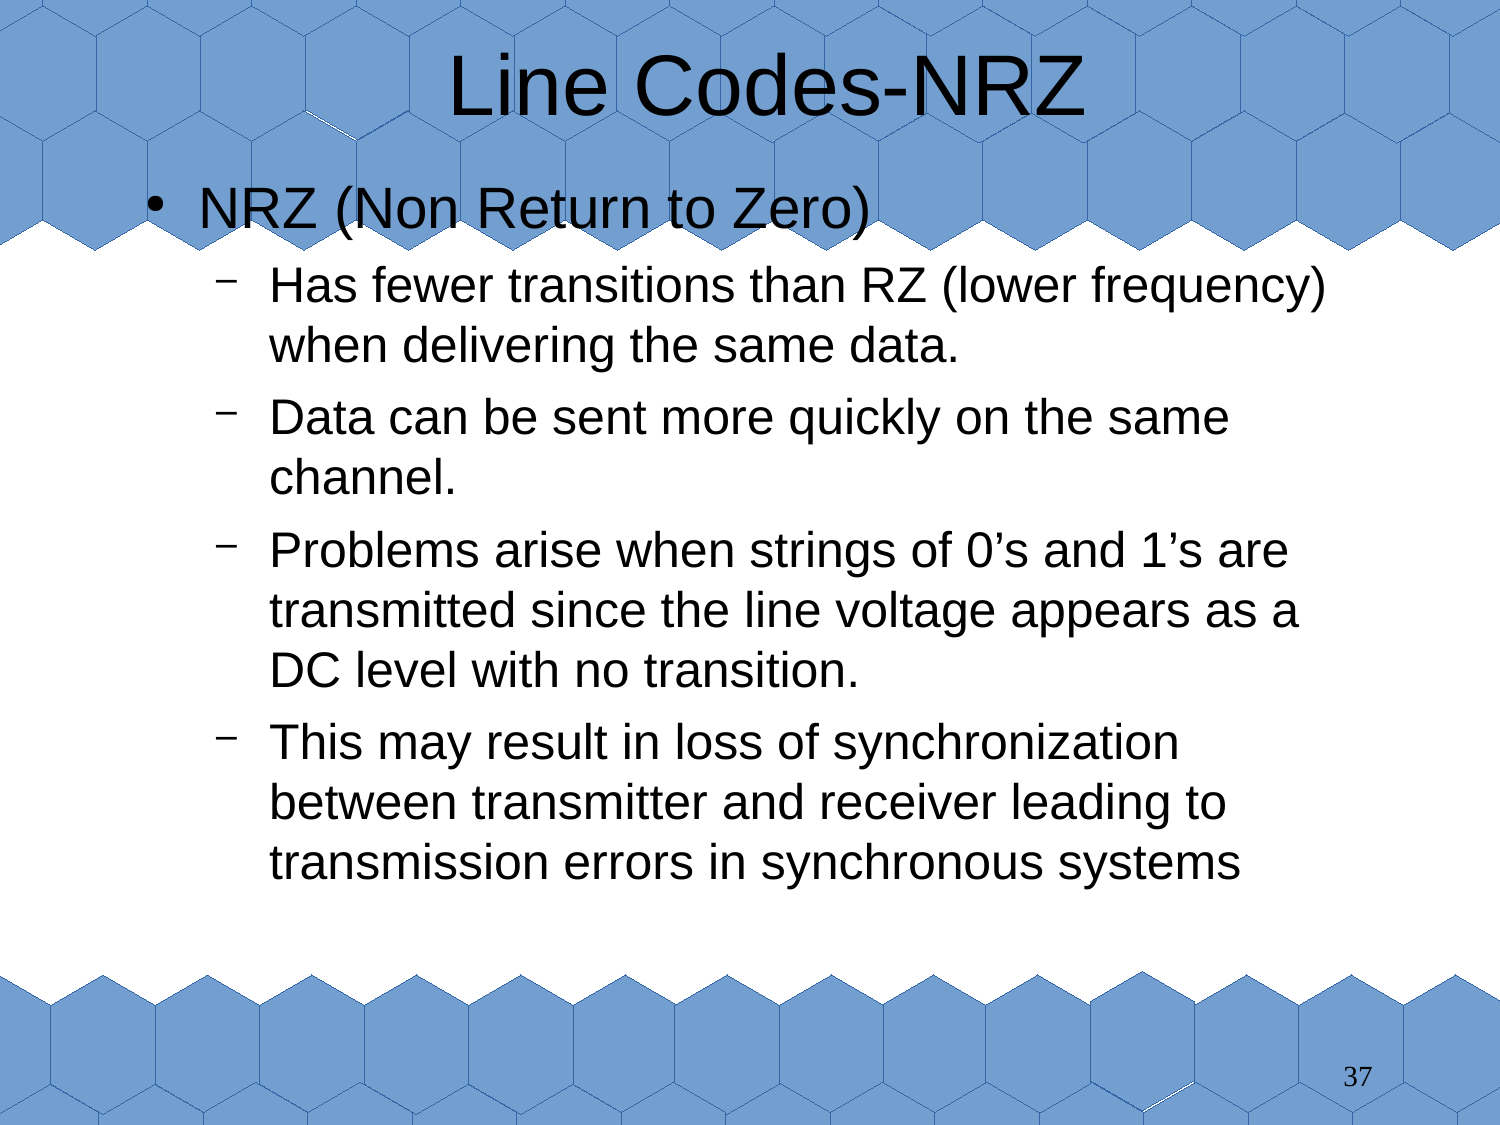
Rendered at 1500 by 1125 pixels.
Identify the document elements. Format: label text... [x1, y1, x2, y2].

title Line Codes-NRZ [112, 0, 1388, 162]
text_box <number> [1074, 1050, 1388, 1125]
list NRZ (Non Return to Zero) Has fewer transitions than RZ (lower frequency) when delivering the same data. Data can be sent more quickly on the same channel. Problems arise when strings of 0’s and 1’s are transmitted since the line voltage appears as a DC level with no transition. This may result in loss of synchronization between transmitter and receiver leading to transmission errors in synchronous systems [112, 162, 1388, 1025]
